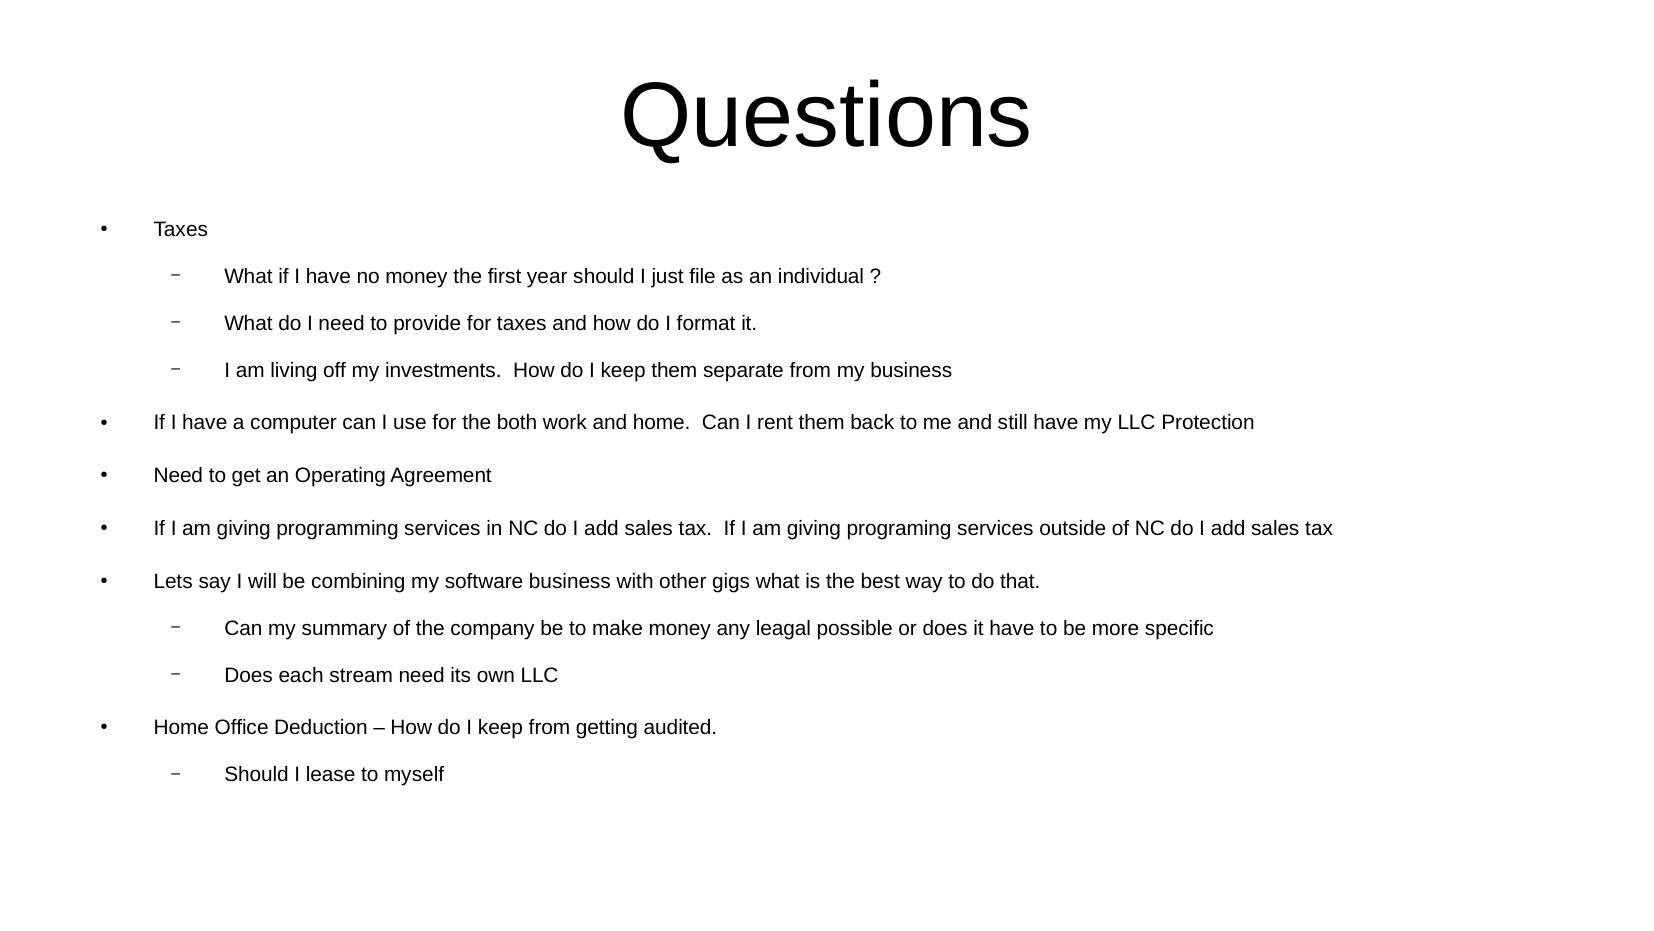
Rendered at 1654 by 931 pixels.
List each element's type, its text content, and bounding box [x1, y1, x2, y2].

list Taxes What if I have no money the first year should I just file as an individual ? What do I need to provide for taxes and how do I format it. I am living off my investments. How do I keep them separate from my business If I have a computer can I use for the both work and home. Can I rent them back to me and still have my LLC Protection Need to get an Operating Agreement If I am giving programming services in NC do I add sales tax. If I am giving programing services outside of NC do I add sales tax Lets say I will be combining my software business with other gigs what is the best way to do that. Can my summary of the company be to make money any leagal possible or does it have to be more specific Does each stream need its own LLC Home Office Deduction – How do I keep from getting audited. Should I lease to myself [82, 217, 1613, 901]
title Questions [82, 37, 1571, 193]
